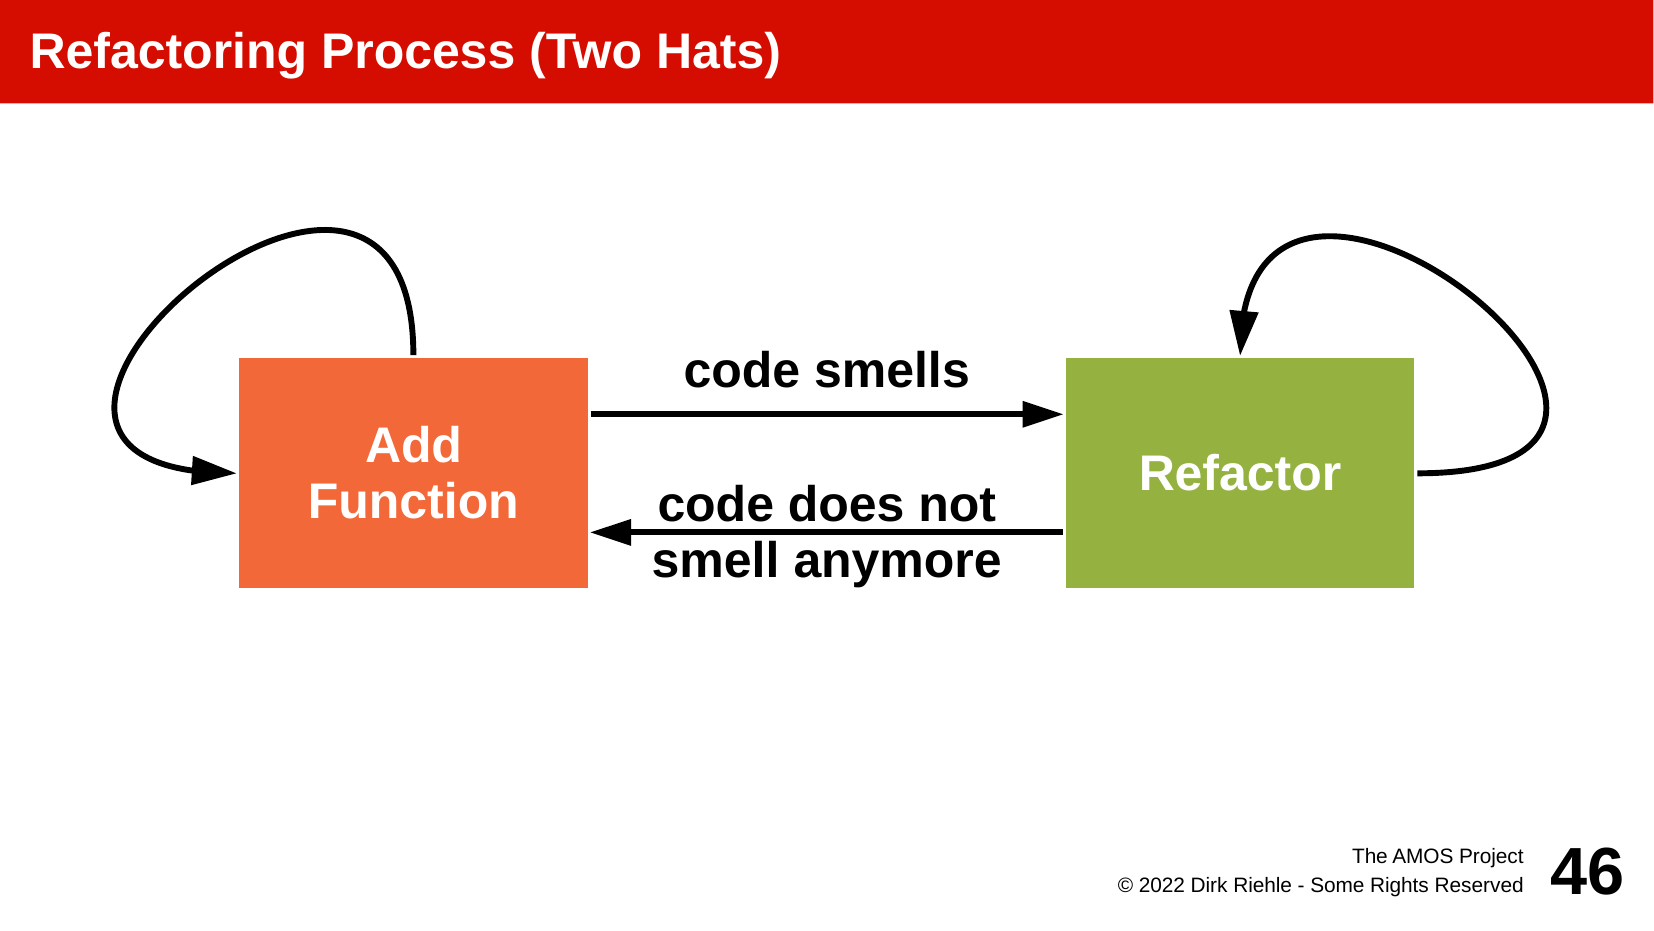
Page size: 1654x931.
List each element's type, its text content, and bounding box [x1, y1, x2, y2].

text_box code smells [590, 325, 1063, 413]
text_box Refactor [1062, 355, 1418, 592]
title Refactoring Process (Two Hats) [0, 0, 1654, 104]
text_box code does not smell anymore [590, 533, 1063, 621]
text_box code does not smell anymore [590, 443, 1063, 532]
text_box Add Function [236, 355, 591, 592]
